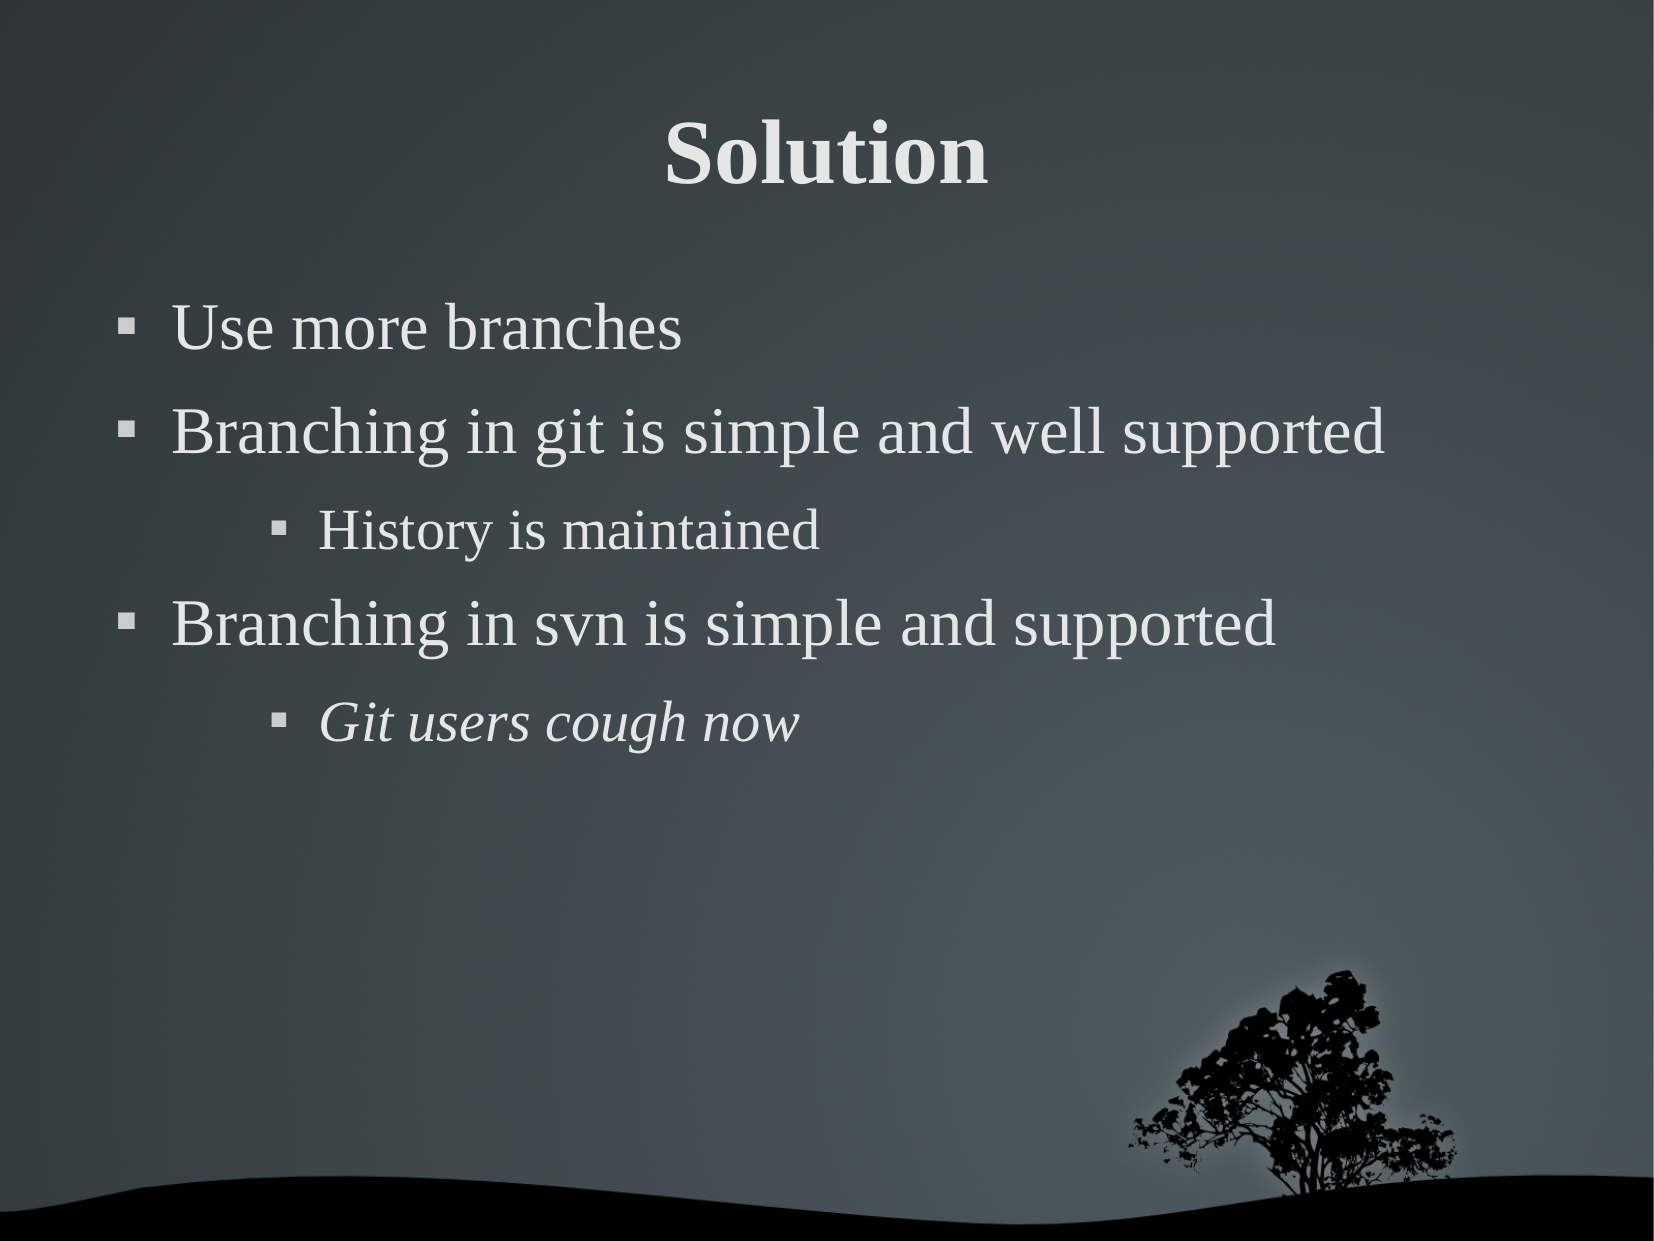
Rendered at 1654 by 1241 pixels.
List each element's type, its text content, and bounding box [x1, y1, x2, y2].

picture [0, 0, 1654, 1241]
title Solution [82, 56, 1571, 250]
list Use more branches Branching in git is simple and well supported History is maintained Branching in svn is simple and supported Git users cough now [82, 290, 1571, 1094]
